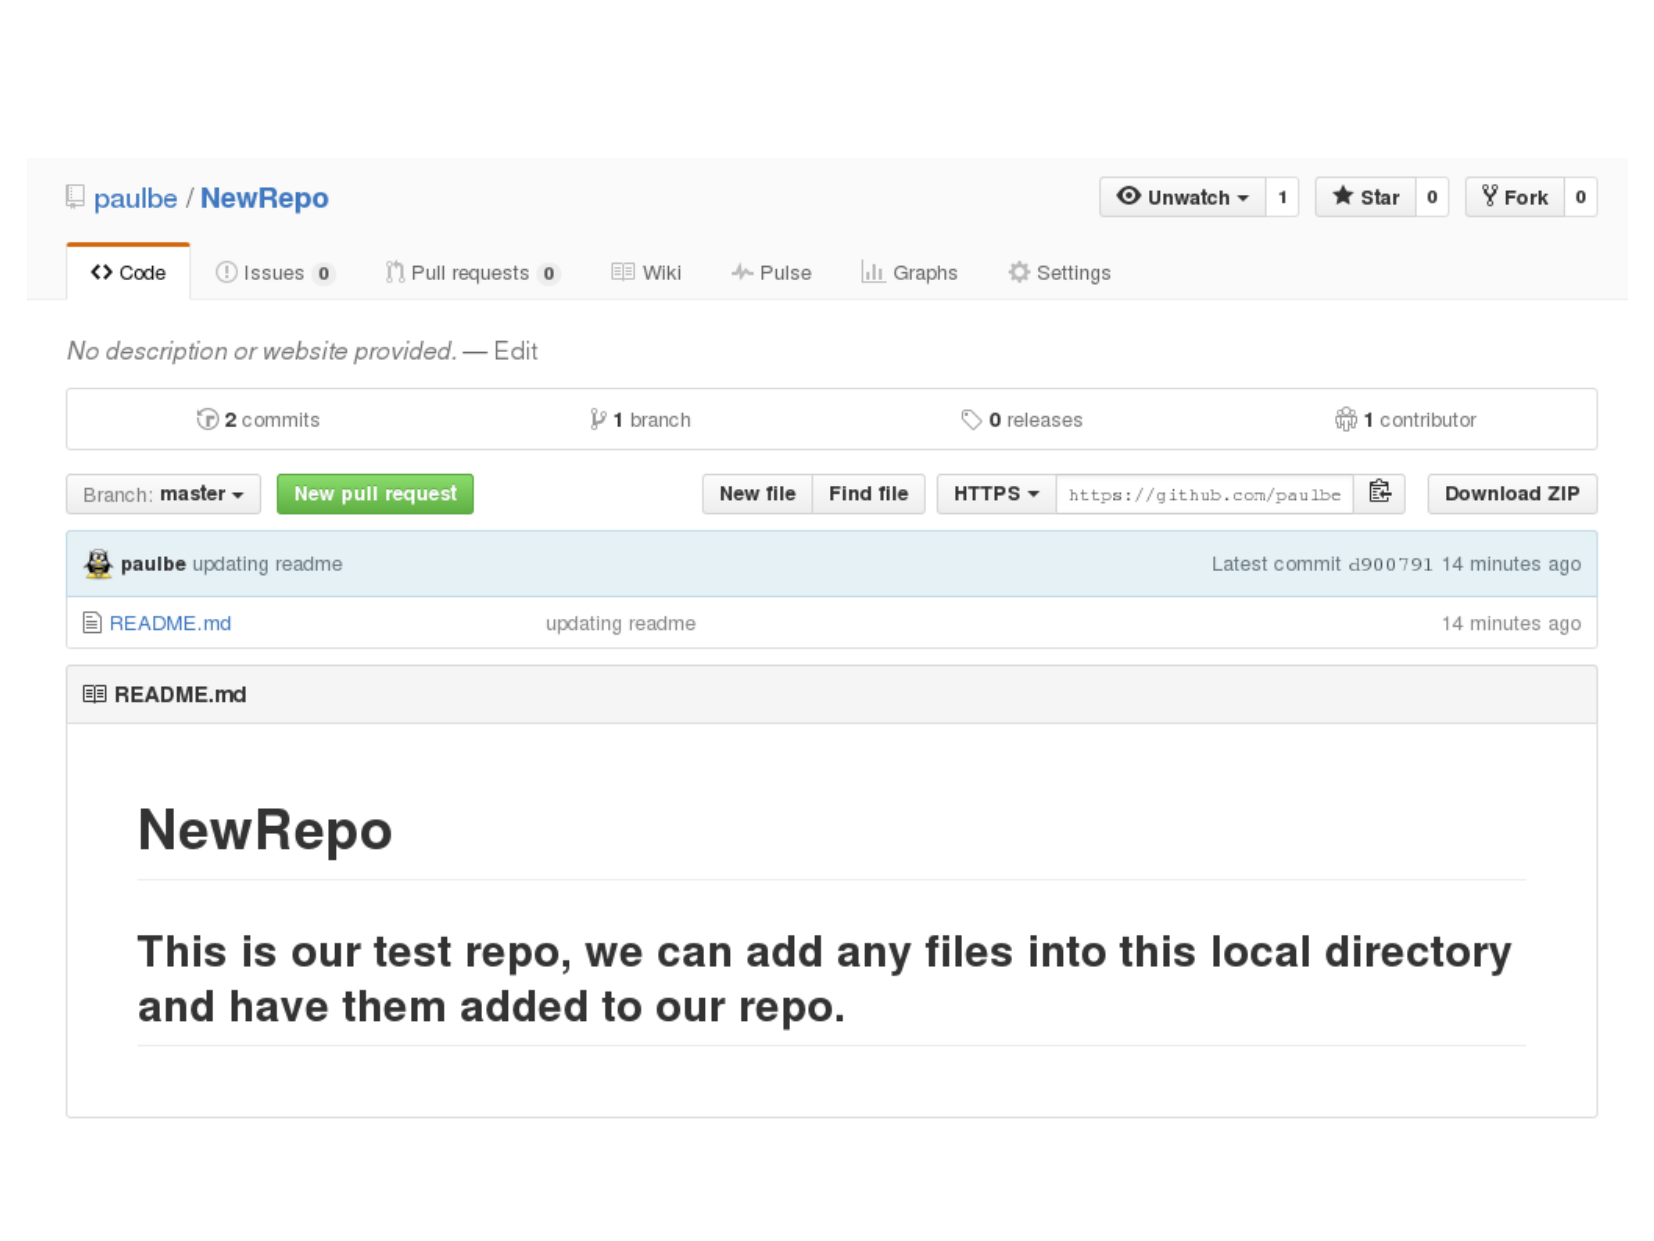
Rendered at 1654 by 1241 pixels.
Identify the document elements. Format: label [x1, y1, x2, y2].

picture [27, 158, 1628, 1178]
